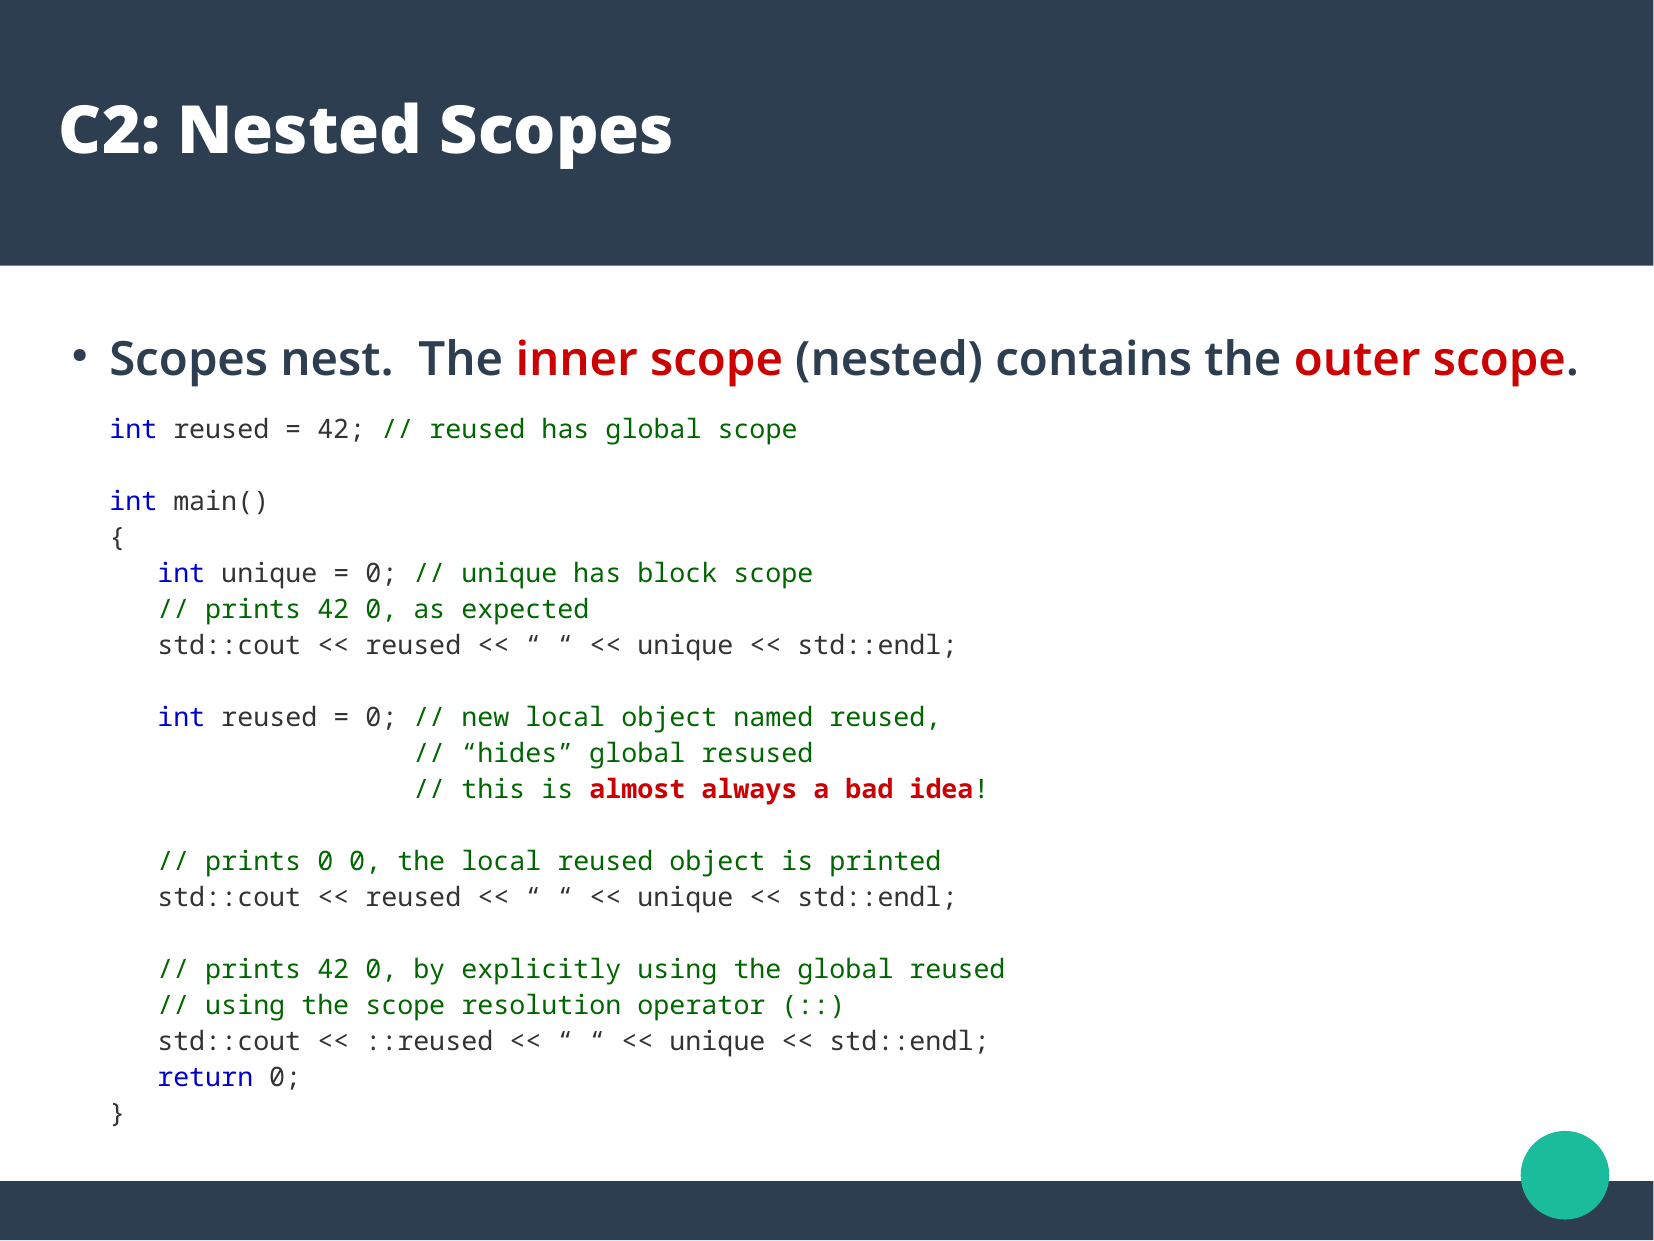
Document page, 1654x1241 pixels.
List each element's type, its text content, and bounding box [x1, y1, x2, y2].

list Scopes nest. The inner scope (nested) contains the outer scope. int reused = 42; // reused has global scope int main() { int unique = 0; // unique has block scope // prints 42 0, as expected std::cout << reused << “ “ << unique << std::endl; int reused = 0; // new local object named reused, // “hides” global resused // this is almost always a bad idea! // prints 0 0, the local reused object is printed std::cout << reused << “ “ << unique << std::endl; // prints 42 0, by explicitly using the global reused // using the scope resolution operator (::) std::cout << ::reused << “ “ << unique << std::endl; return 0; } [59, 324, 1595, 1152]
title C2: Nested Scopes [59, 49, 1595, 207]
